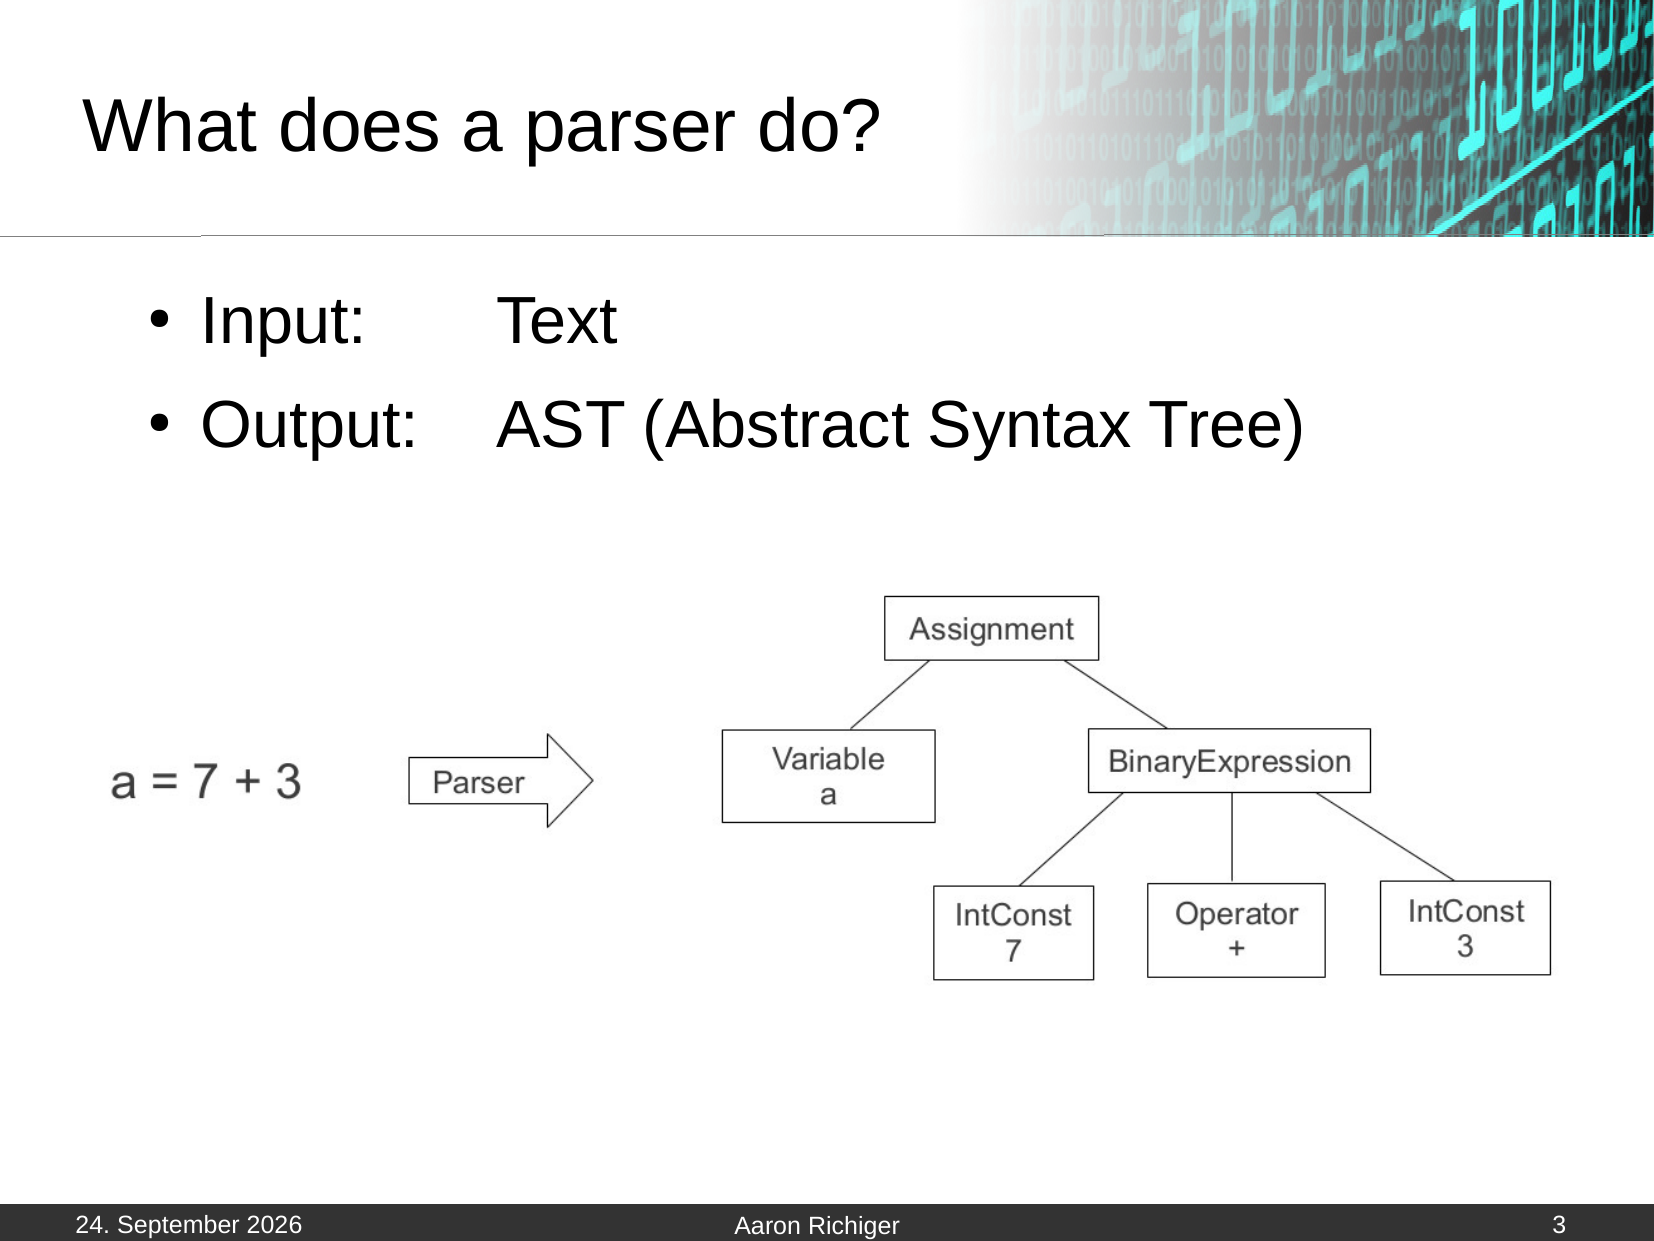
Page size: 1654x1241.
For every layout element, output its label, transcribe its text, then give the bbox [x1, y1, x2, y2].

picture [956, 0, 1654, 237]
title What does a parser do? [82, 49, 1312, 201]
picture [99, 566, 1560, 993]
list Input: Text Output: AST (Abstract Syntax Tree) [129, 282, 1585, 497]
